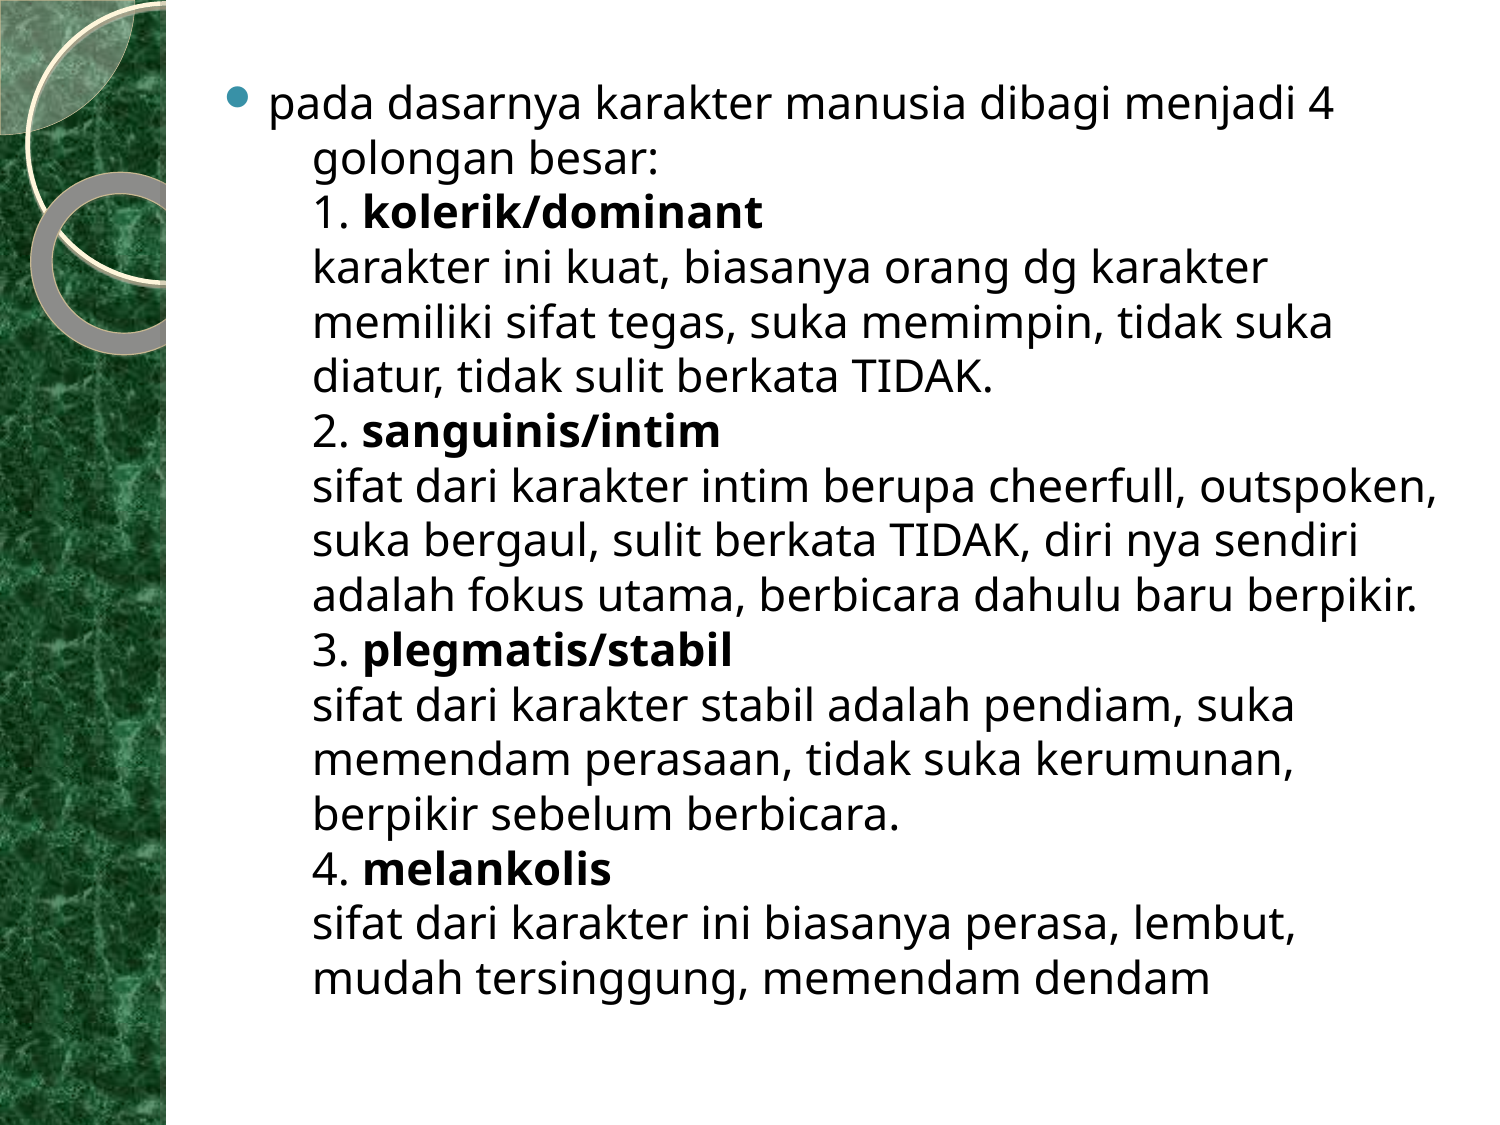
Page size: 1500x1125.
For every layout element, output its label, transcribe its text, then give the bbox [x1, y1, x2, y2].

list pada dasarnya karakter manusia dibagi menjadi 4 golongan besar: 1. kolerik/dominant karakter ini kuat, biasanya orang dg karakter memiliki sifat tegas, suka memimpin, tidak suka diatur, tidak sulit berkata TIDAK. 2. sanguinis/intim sifat dari karakter intim berupa cheerfull, outspoken, suka bergaul, sulit berkata TIDAK, diri nya sendiri adalah fokus utama, berbicara dahulu baru berpikir. 3. plegmatis/stabil sifat dari karakter stabil adalah pendiam, suka memendam perasaan, tidak suka kerumunan, berpikir sebelum berbicara. 4. melankolis sifat dari karakter ini biasanya perasa, lembut, mudah tersinggung, memendam dendam [183, 66, 1471, 1025]
